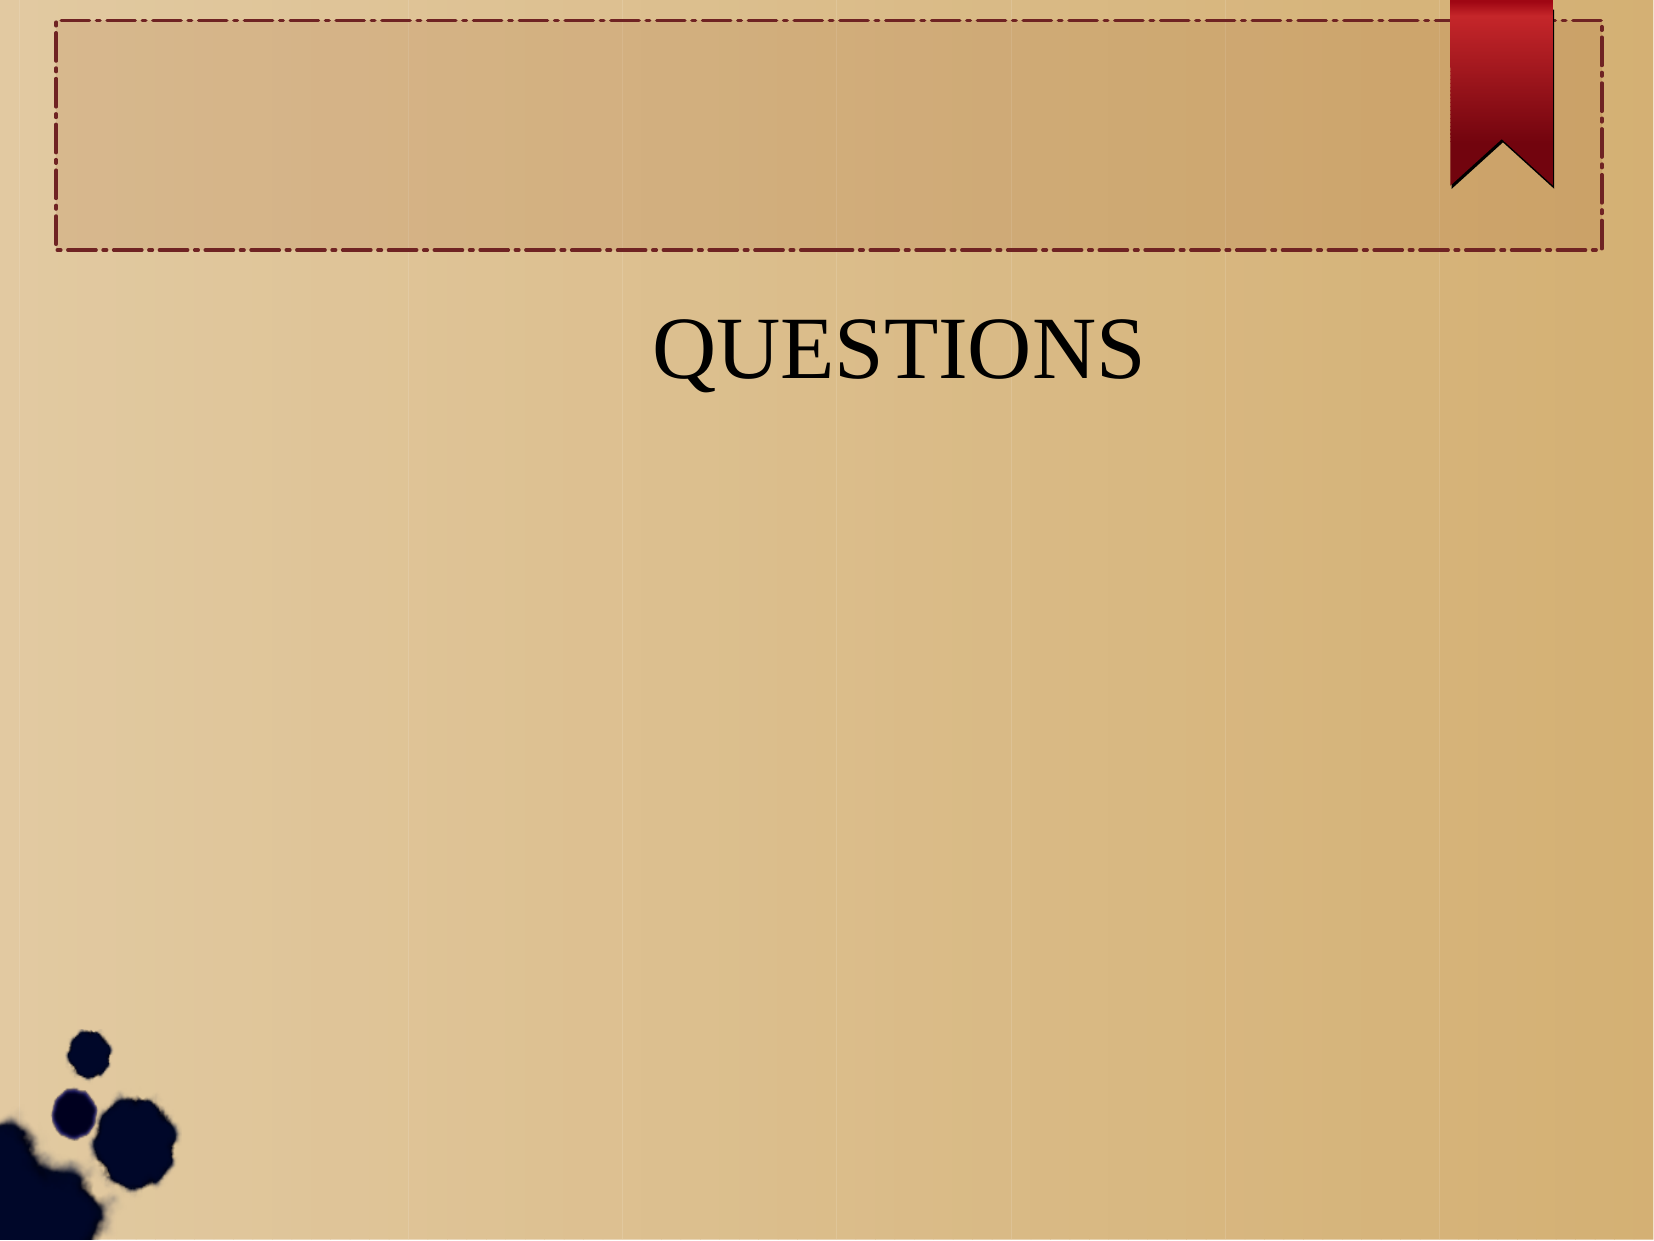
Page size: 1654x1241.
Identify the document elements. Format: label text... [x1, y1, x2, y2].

list QUESTIONS [82, 299, 1571, 1019]
